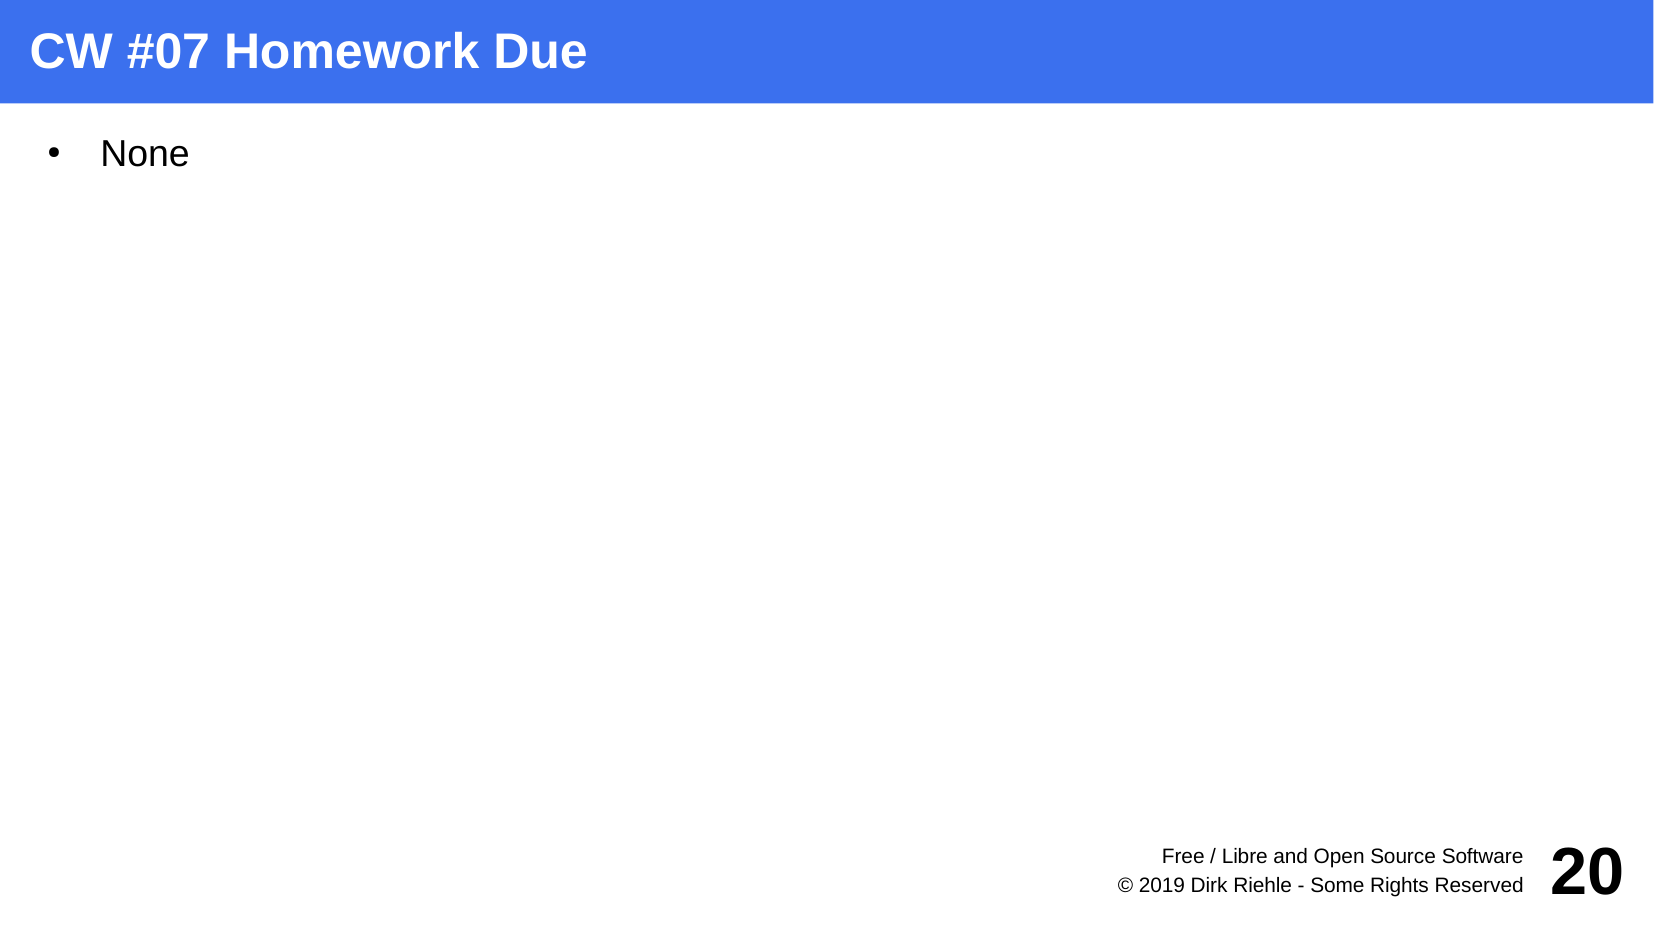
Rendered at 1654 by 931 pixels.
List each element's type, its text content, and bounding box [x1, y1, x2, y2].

list None [29, 132, 1625, 813]
title CW #07 Homework Due [0, 0, 1654, 104]
